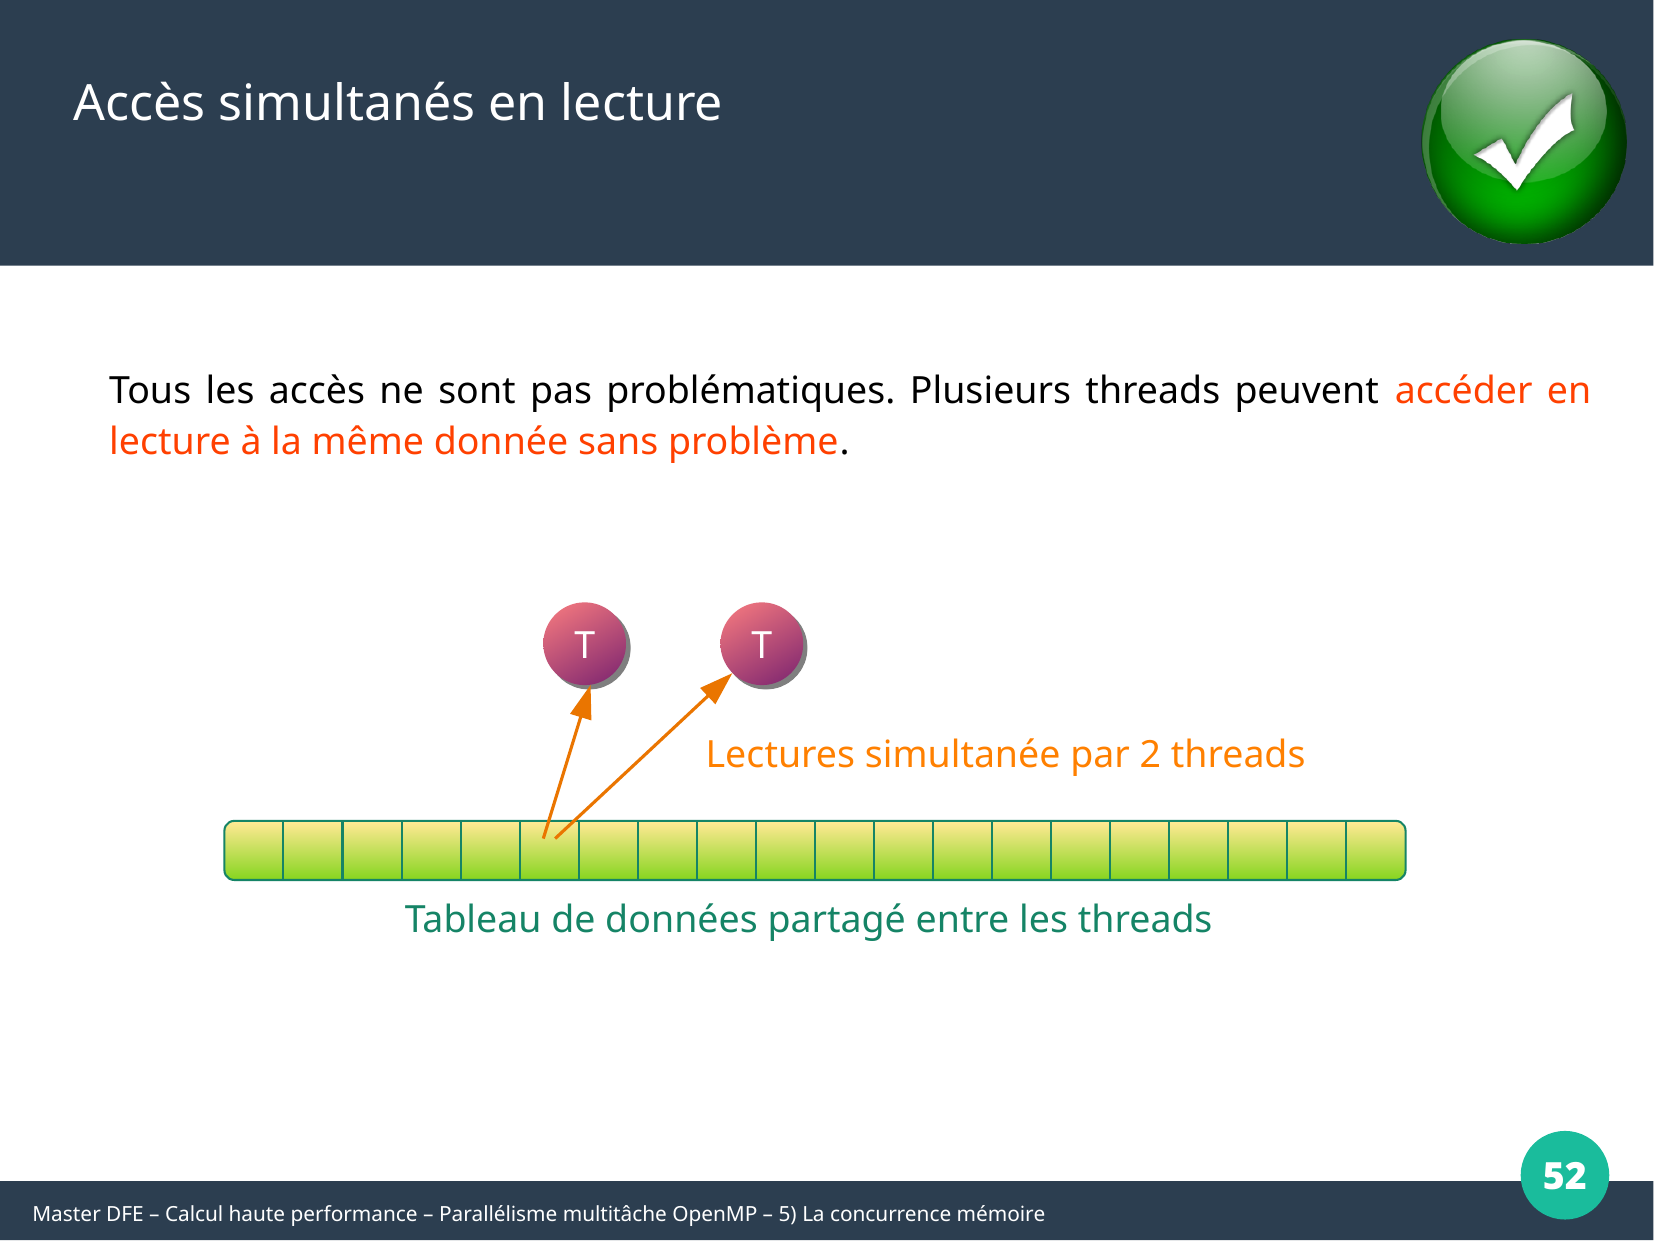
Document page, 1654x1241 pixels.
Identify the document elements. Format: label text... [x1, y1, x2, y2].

text_box [403, 820, 461, 880]
text_box [1229, 837, 1286, 880]
picture [1417, 35, 1630, 249]
text_box Master DFE – Calcul haute performance – Parallélisme multitâche OpenMP – 5) La concurrence mémoire [17, 1191, 1436, 1235]
text_box Accès simultanés en lecture [59, 59, 1417, 142]
text_box [580, 820, 638, 880]
text_box Tous les accès ne sont pas problématiques. Plusieurs threads peuvent accéder en lecture à la même donnée sans problème. [94, 356, 1607, 485]
text_box [344, 820, 402, 880]
text_box [875, 837, 932, 880]
text_box [816, 837, 873, 880]
text_box Tableau de données partagé entre les threads [354, 885, 1264, 1053]
text_box [1288, 820, 1346, 880]
text_box T [720, 602, 804, 686]
text_box [462, 820, 520, 880]
text_box T [543, 602, 627, 686]
text_box [1052, 837, 1109, 880]
text_box Lectures simultanée par 2 threads [690, 720, 1335, 837]
text_box [284, 820, 343, 880]
text_box [521, 820, 579, 880]
text_box [224, 820, 283, 880]
text_box [1111, 837, 1168, 880]
text_box [1170, 837, 1227, 880]
text_box [934, 837, 991, 880]
text_box [1347, 820, 1406, 880]
text_box [639, 820, 696, 880]
text_box [993, 837, 1050, 880]
text_box [698, 837, 755, 880]
text_box [757, 837, 814, 880]
